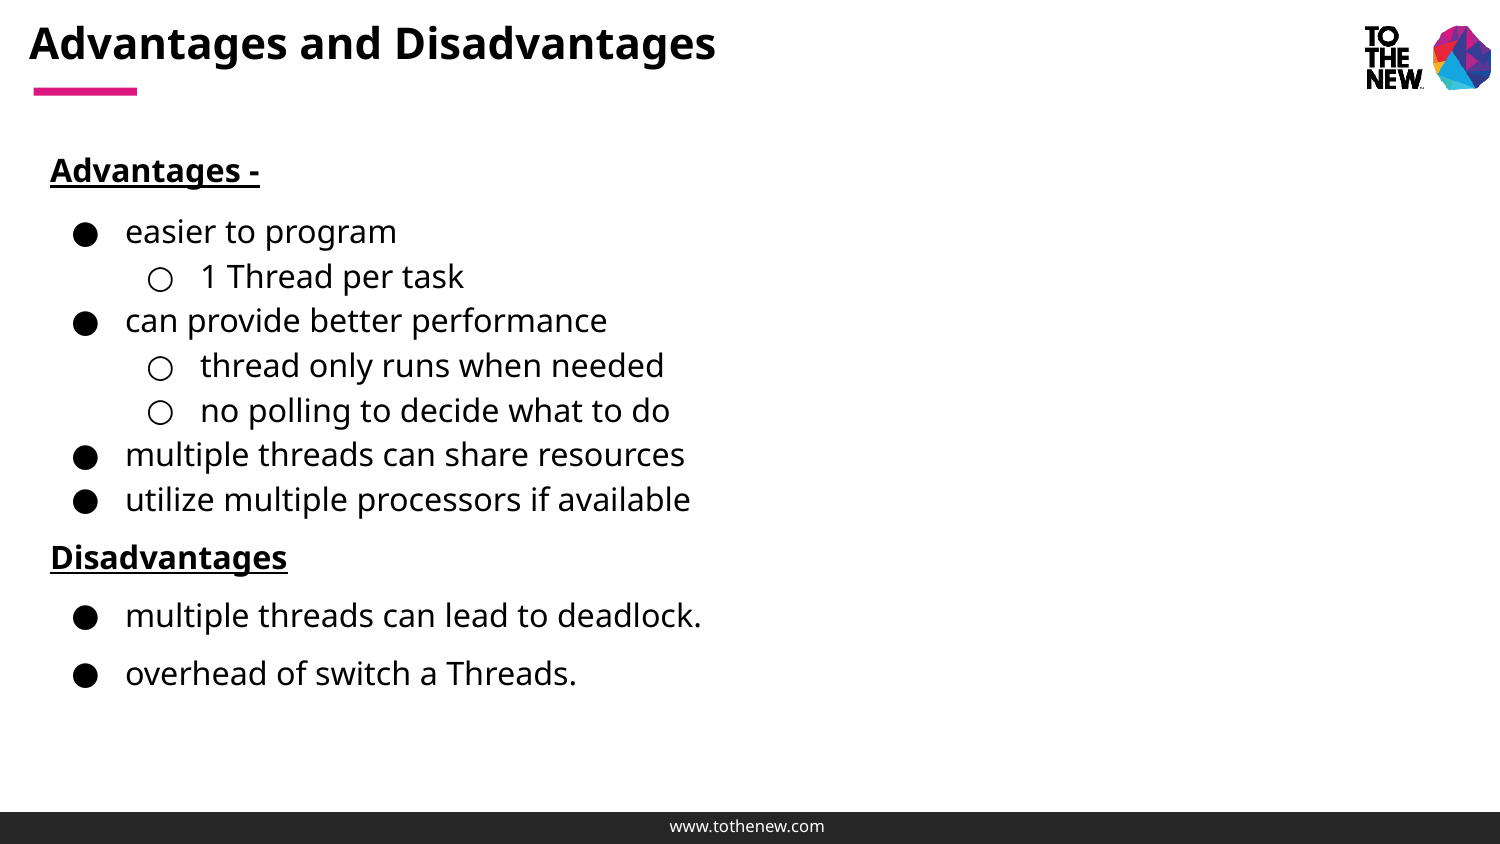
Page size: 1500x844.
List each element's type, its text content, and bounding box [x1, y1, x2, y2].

title Advantages and Disadvantages [14, 14, 1350, 85]
picture [1350, 0, 1500, 116]
list Advantages - easier to program 1 Thread per task can provide better performance thread only runs when needed no polling to decide what to do multiple threads can share resources utilize multiple processors if available Disadvantages multiple threads can lead to deadlock. overhead of switch a Threads. [35, 123, 1404, 687]
